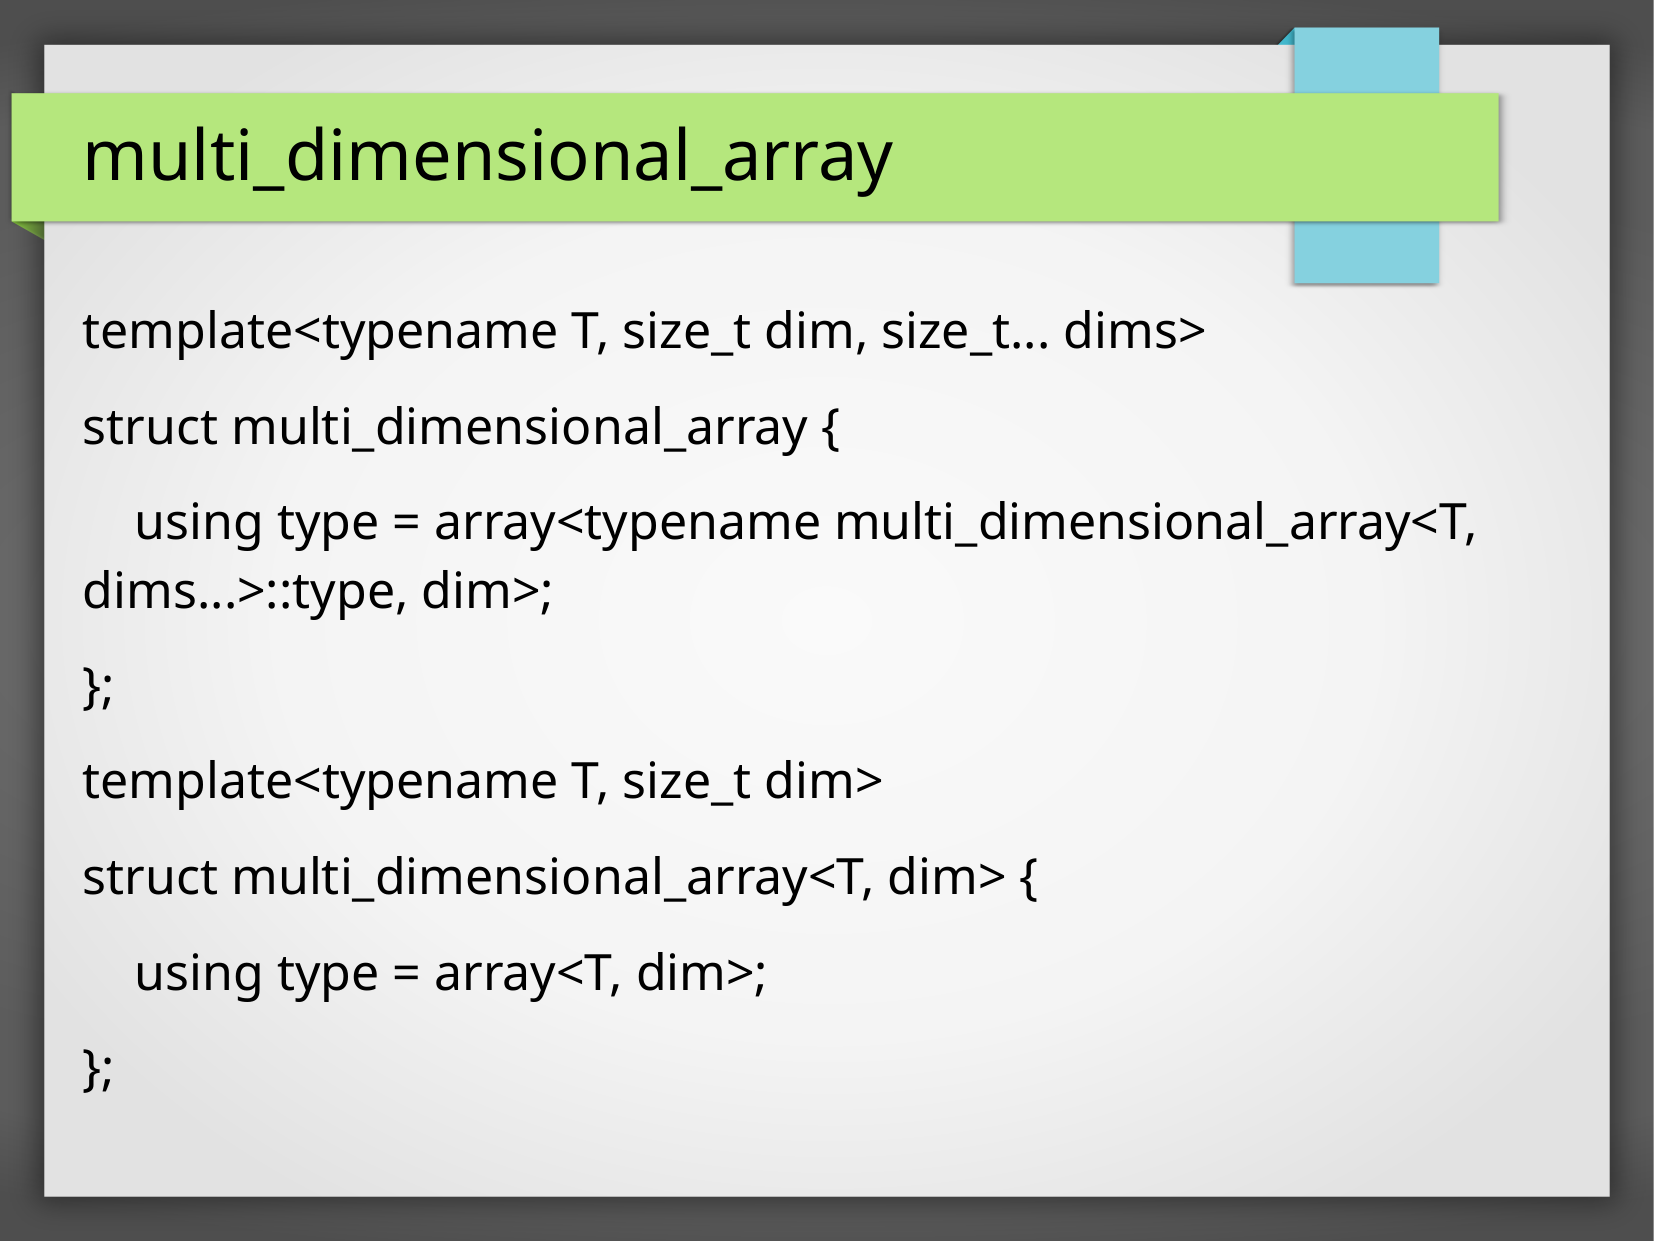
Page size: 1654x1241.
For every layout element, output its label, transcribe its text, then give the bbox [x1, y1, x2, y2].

title multi_dimensional_array [82, 94, 1264, 213]
list template<typename T, size_t dim, size_t... dims> struct multi_dimensional_array { using type = array<typename multi_dimensional_array<T, dims...>::type, dim>; }; template<typename T, size_t dim> struct multi_dimensional_array<T, dim> { using type = array<T, dim>; }; [82, 295, 1571, 1186]
picture [0, 0, 1654, 1241]
